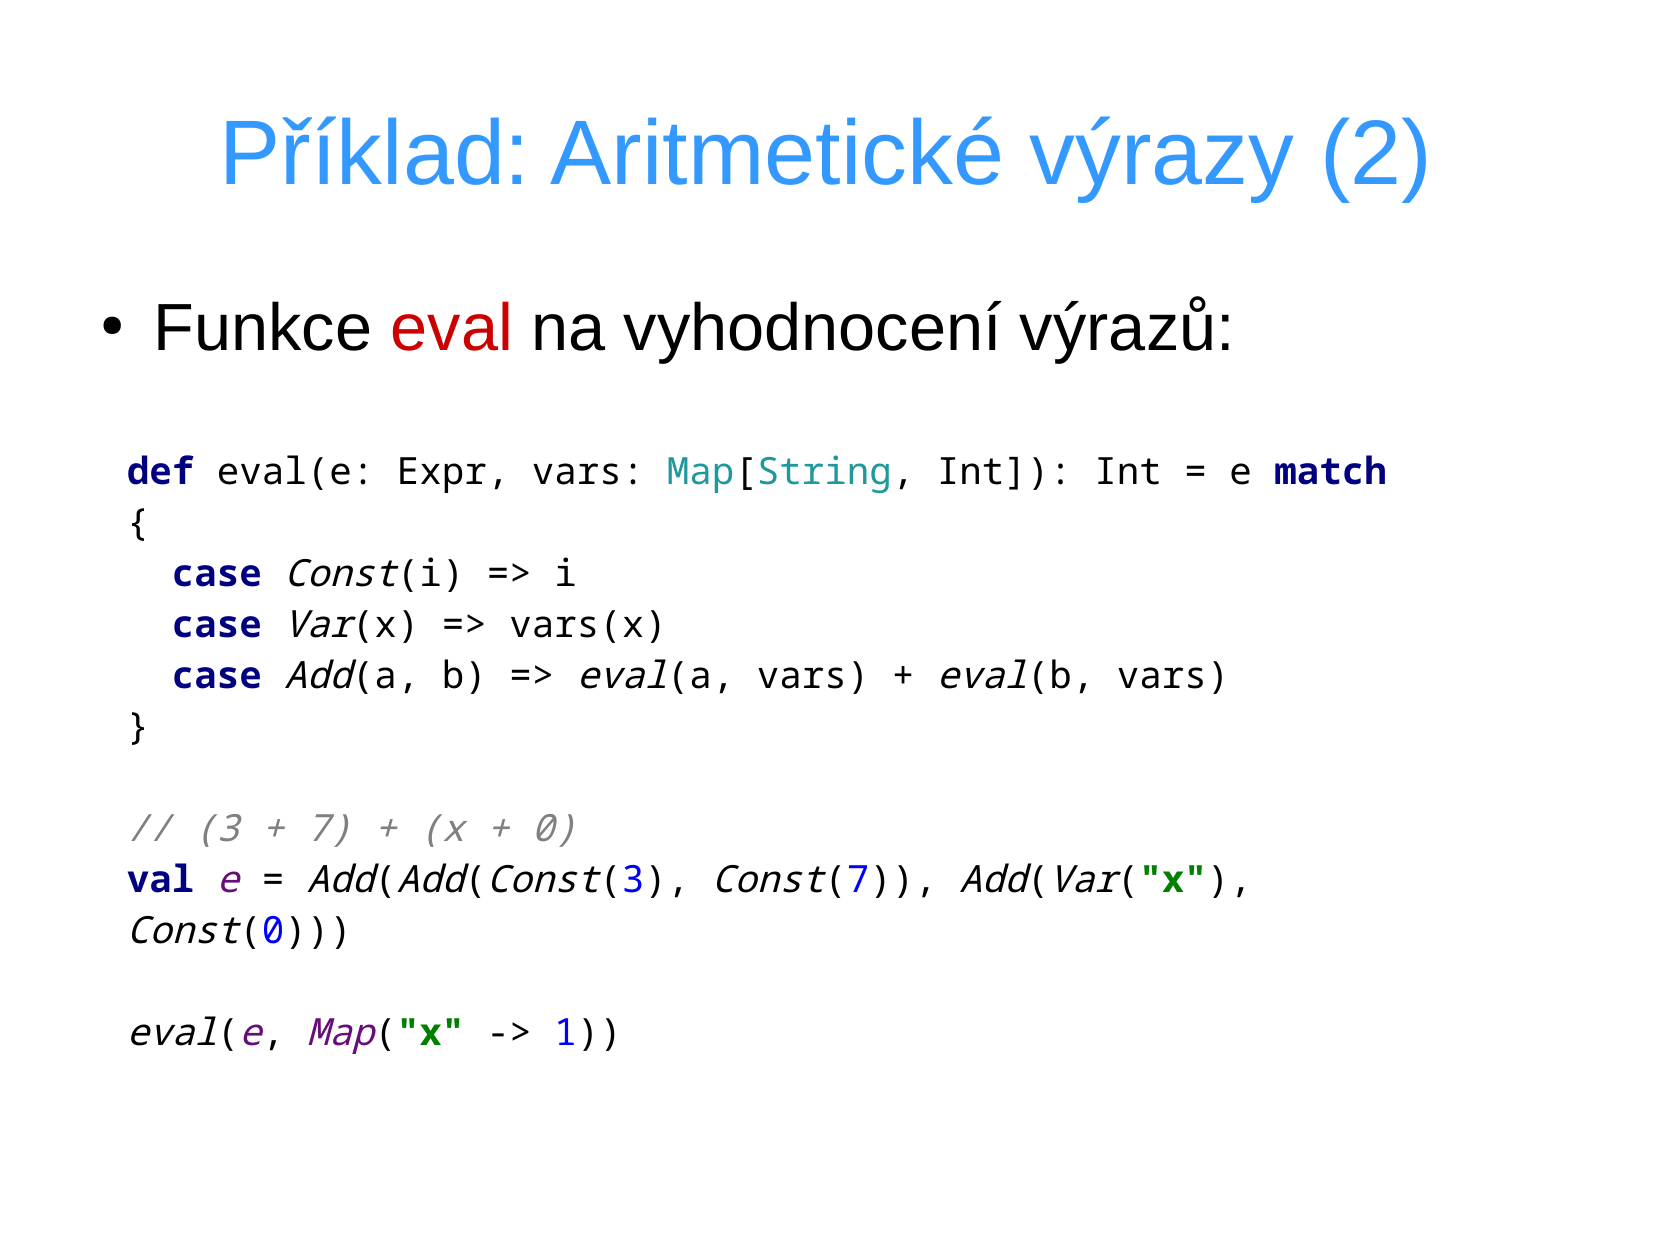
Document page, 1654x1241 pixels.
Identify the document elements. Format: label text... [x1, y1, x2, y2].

title Příklad: Aritmetické výrazy (2) [82, 49, 1571, 257]
text_box def eval(e: Expr, vars: Map[String, Int]): Int = e match { case Const(i) => i case Var(x) => vars(x) case Add(a, b) => eval(a, vars) + eval(b, vars) } // (3 + 7) + (x + 0) val e = Add(Add(Const(3), Const(7)), Add(Var("x"), Const(0))) eval(e, Map("x" -> 1)) [112, 437, 1424, 980]
list Funkce eval na vyhodnocení výrazů: [82, 290, 1571, 1010]
